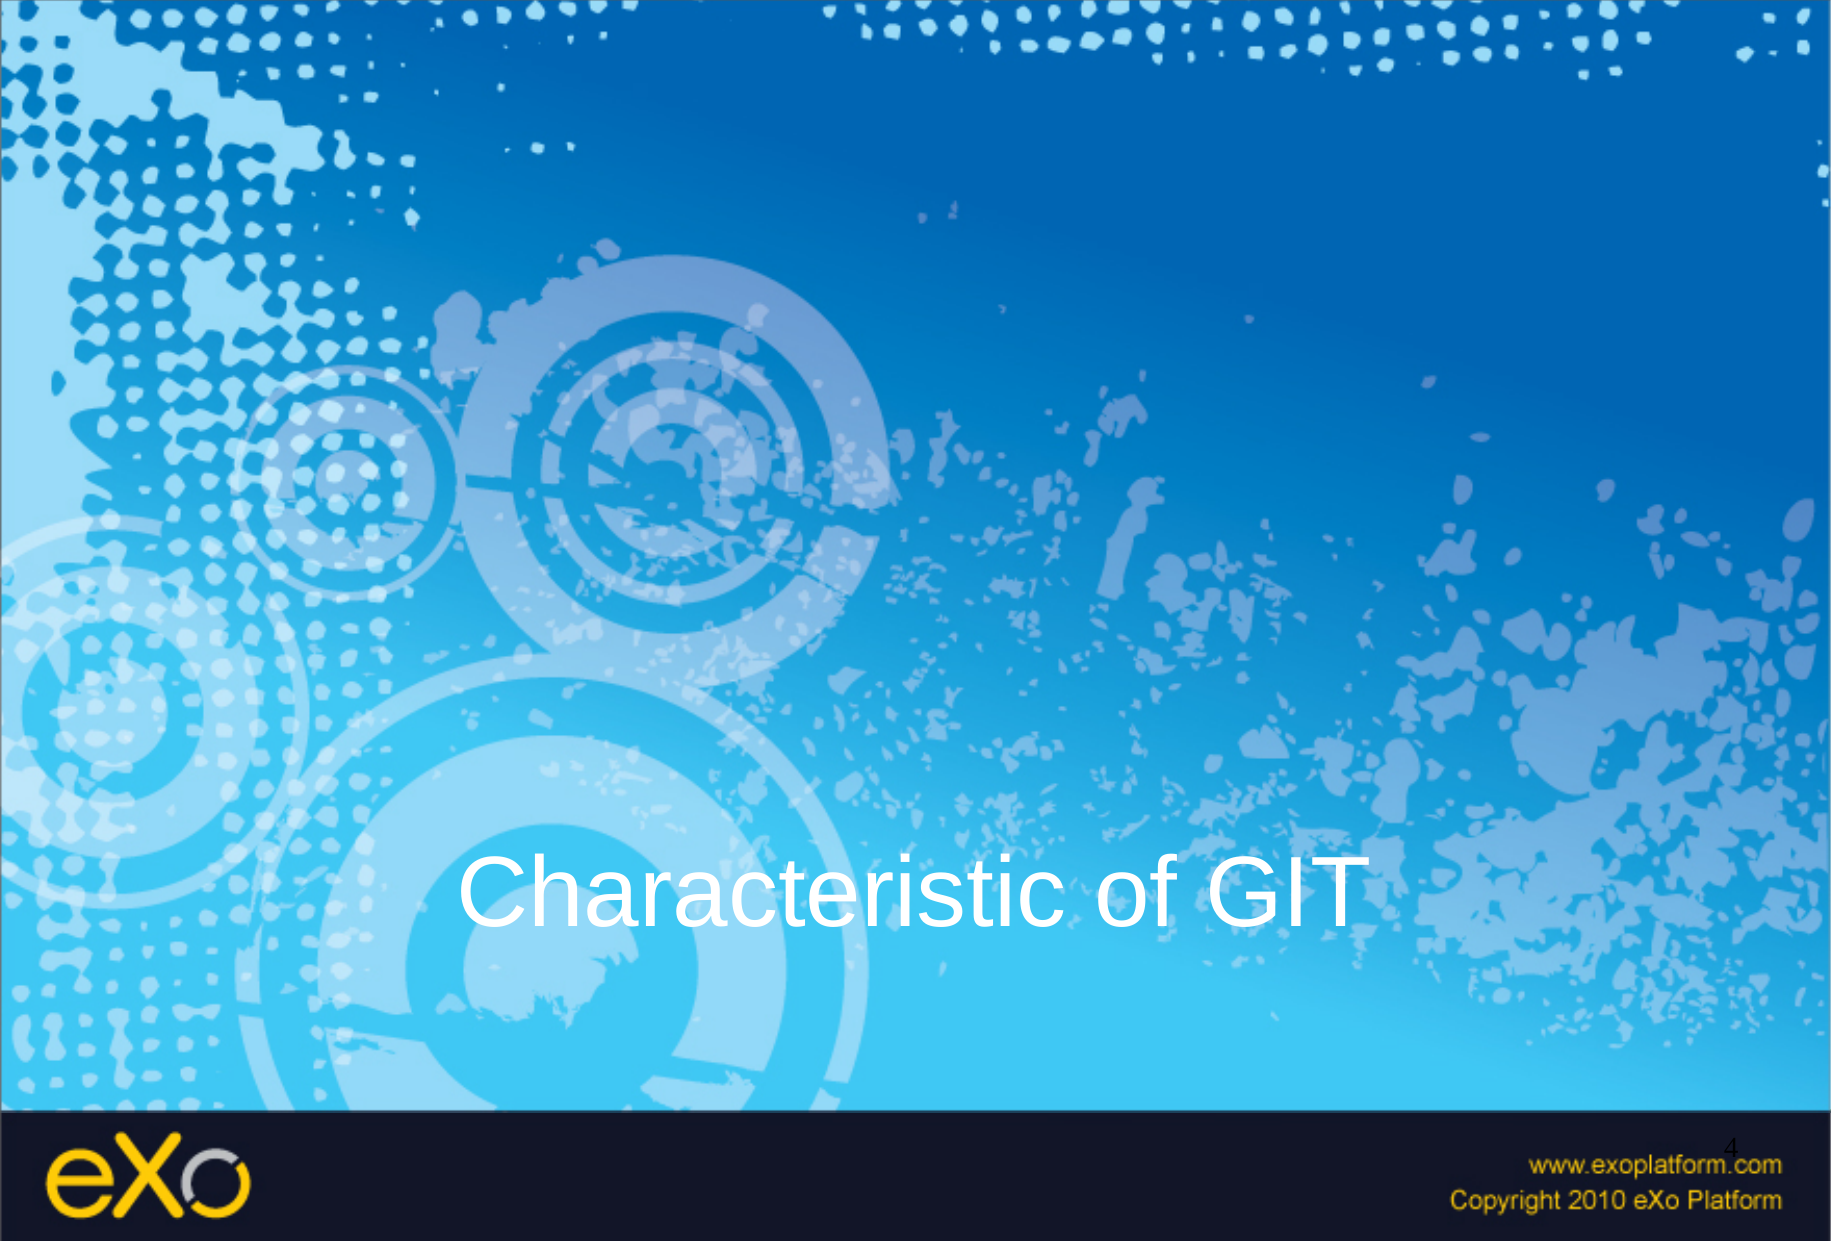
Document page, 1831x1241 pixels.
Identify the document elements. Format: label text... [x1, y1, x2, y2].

picture [0, 0, 1831, 1241]
text_box Characteristic of GIT [90, 769, 1739, 1015]
text_box <number> [1312, 1129, 1739, 1216]
